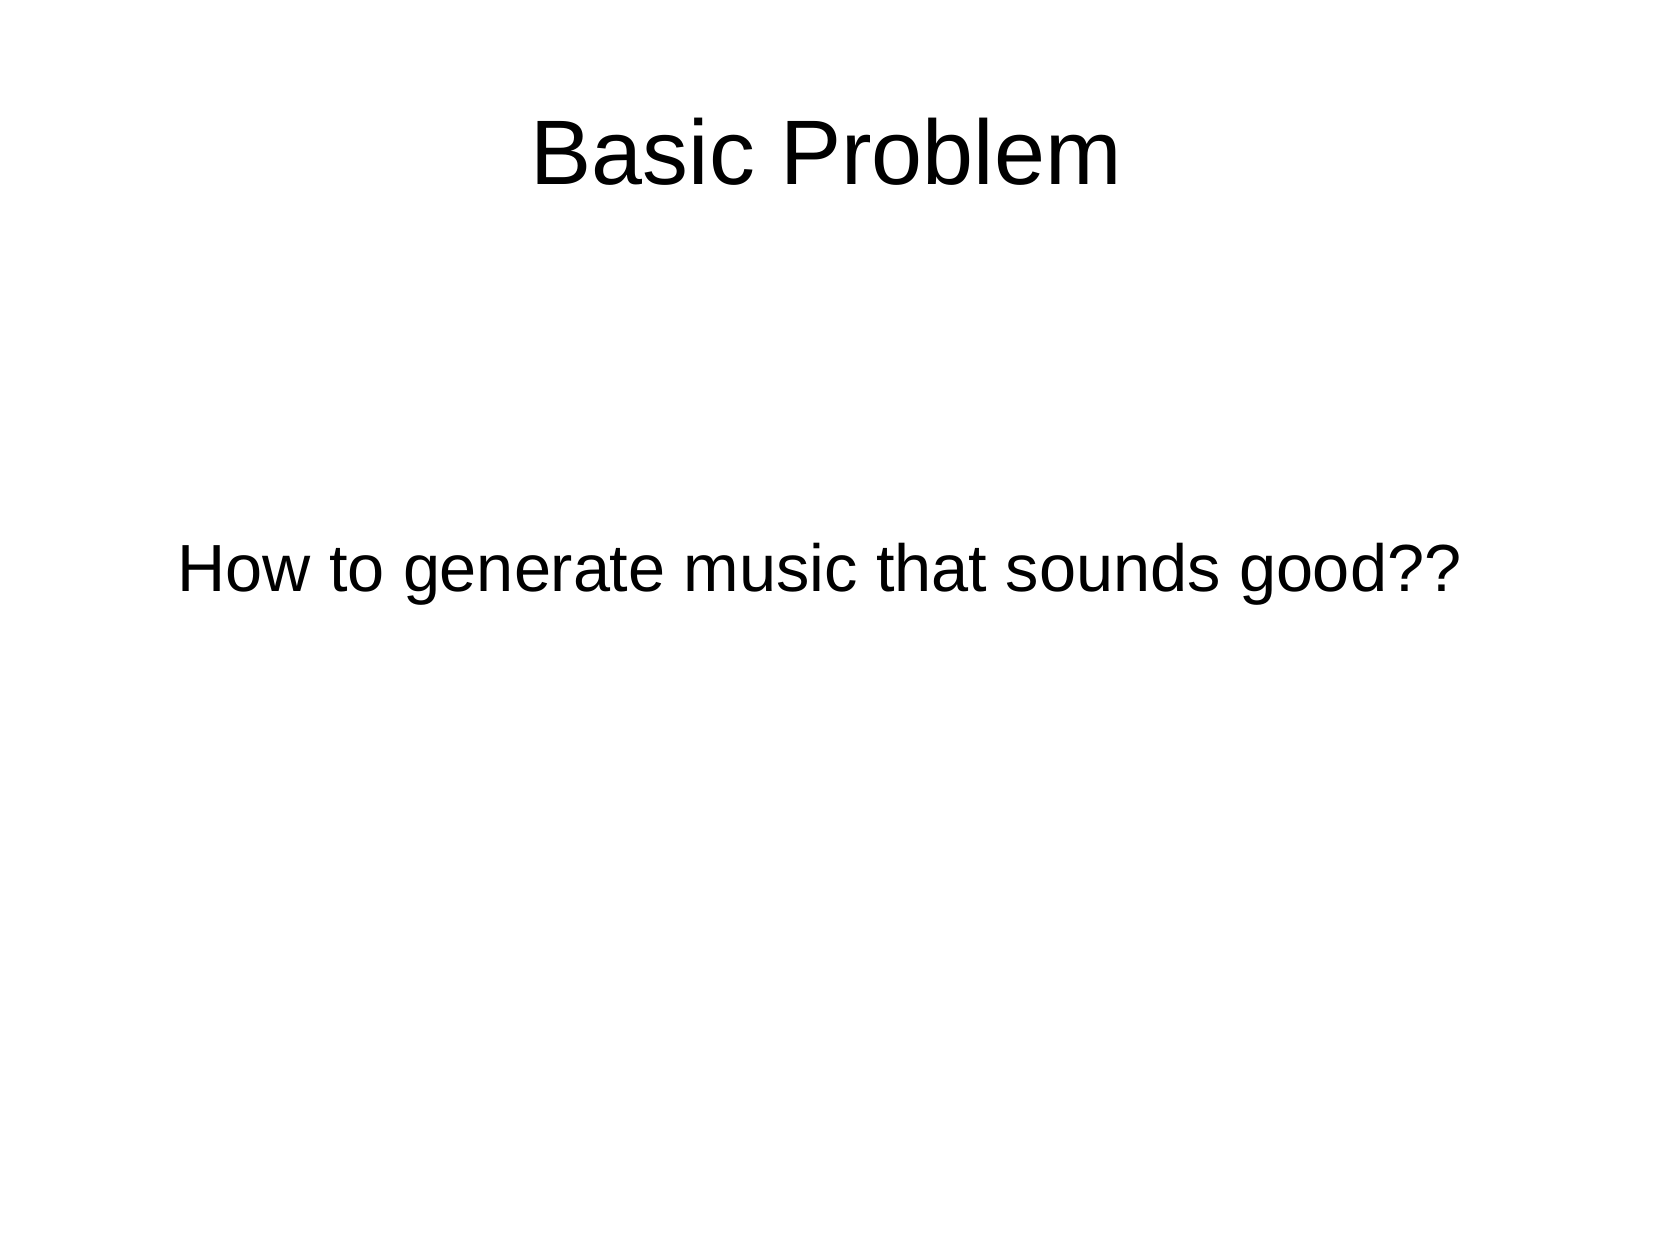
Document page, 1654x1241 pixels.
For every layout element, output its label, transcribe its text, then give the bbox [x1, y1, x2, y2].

title Basic Problem [82, 49, 1571, 257]
list How to generate music that sounds good?? [106, 531, 1595, 1241]
